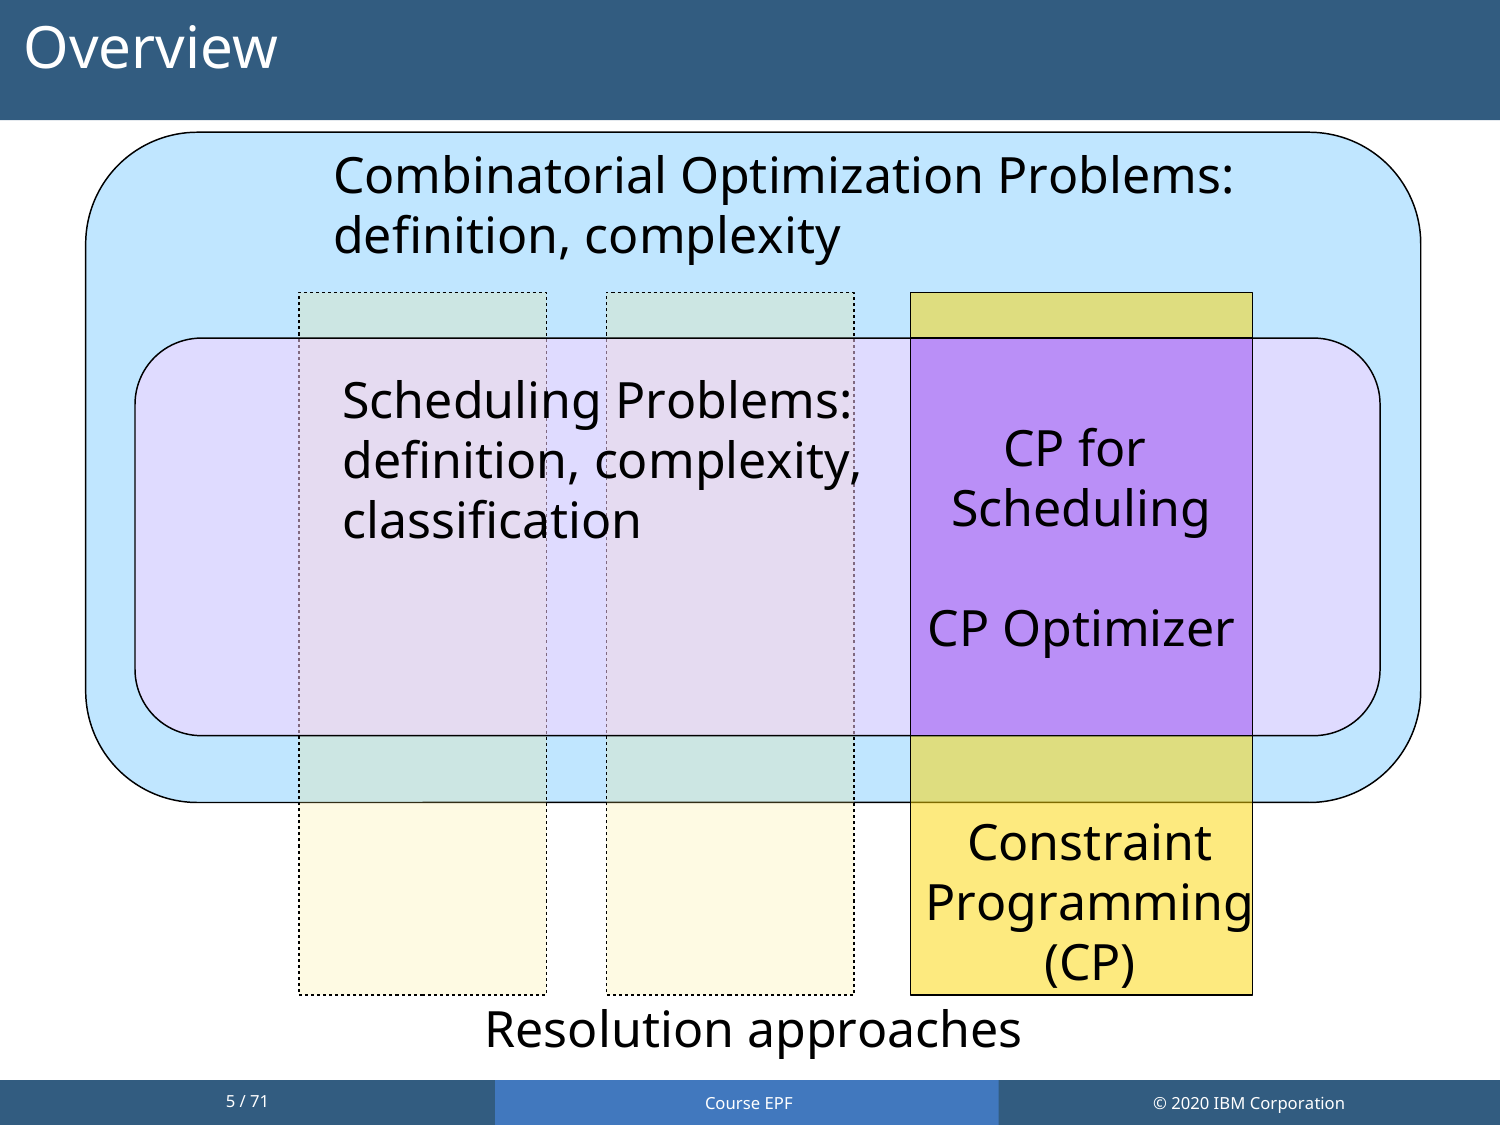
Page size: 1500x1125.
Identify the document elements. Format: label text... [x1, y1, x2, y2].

text_box Resolution approaches [470, 990, 1024, 1066]
text_box CP for Scheduling CP Optimizer [910, 338, 1253, 736]
text_box Constraint Programming (CP) [910, 802, 1256, 998]
text_box Scheduling Problems: definition, complexity, classification [327, 360, 863, 556]
text_box Combinatorial Optimization Problems: definition, complexity [318, 135, 1228, 271]
title Overview [0, 0, 1500, 121]
text_box [85, 132, 1421, 995]
